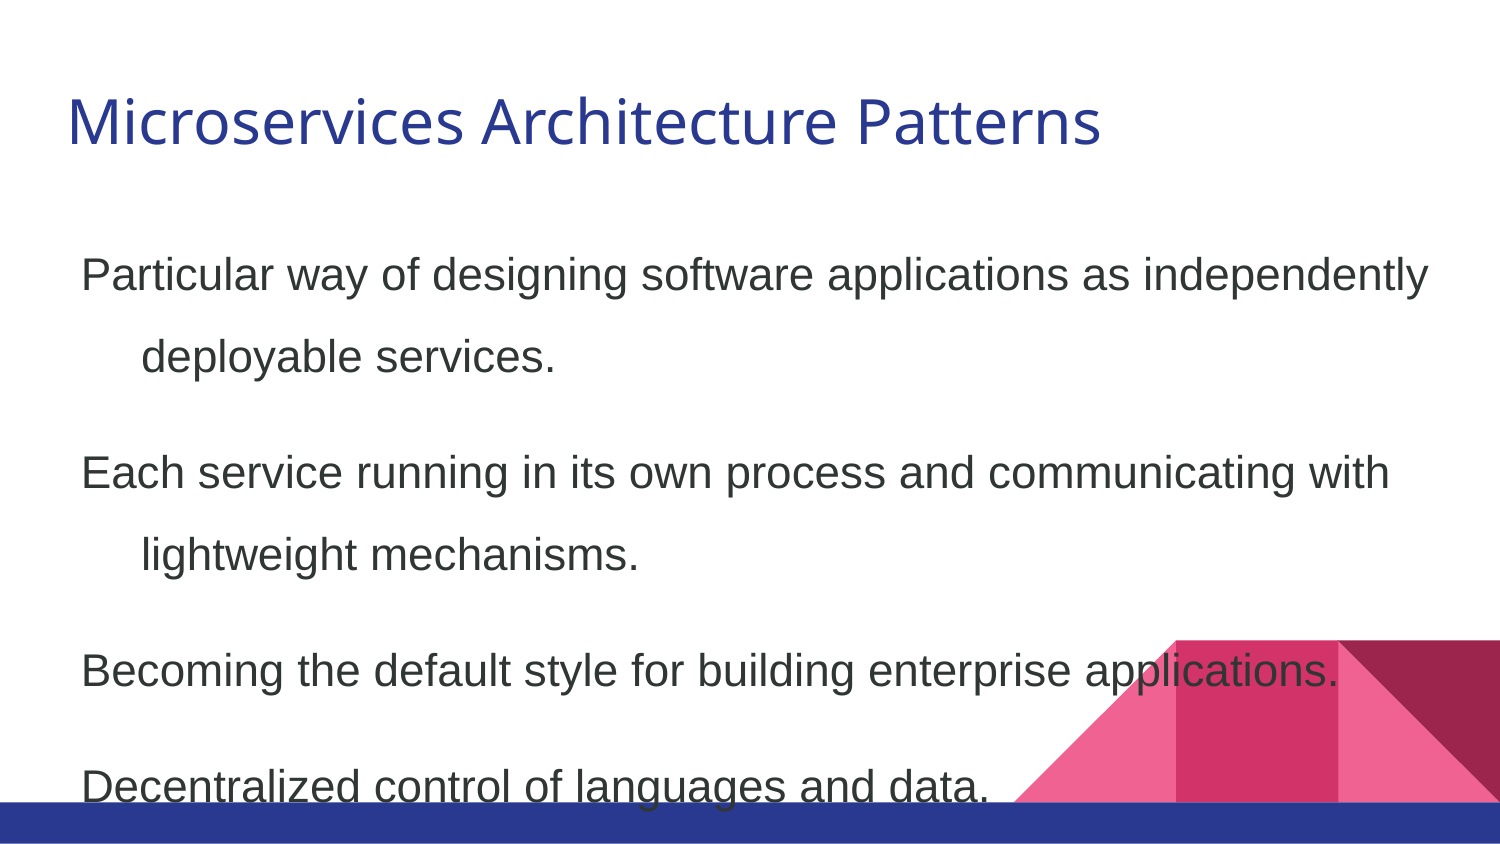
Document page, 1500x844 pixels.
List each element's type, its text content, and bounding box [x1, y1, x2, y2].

list Particular way of designing software applications as independently deployable services. Each service running in its own process and communicating with lightweight mechanisms. Becoming the default style for building enterprise applications. Decentralized control of languages and data. [51, 201, 1449, 750]
title Microservices Architecture Patterns [51, 67, 1449, 167]
